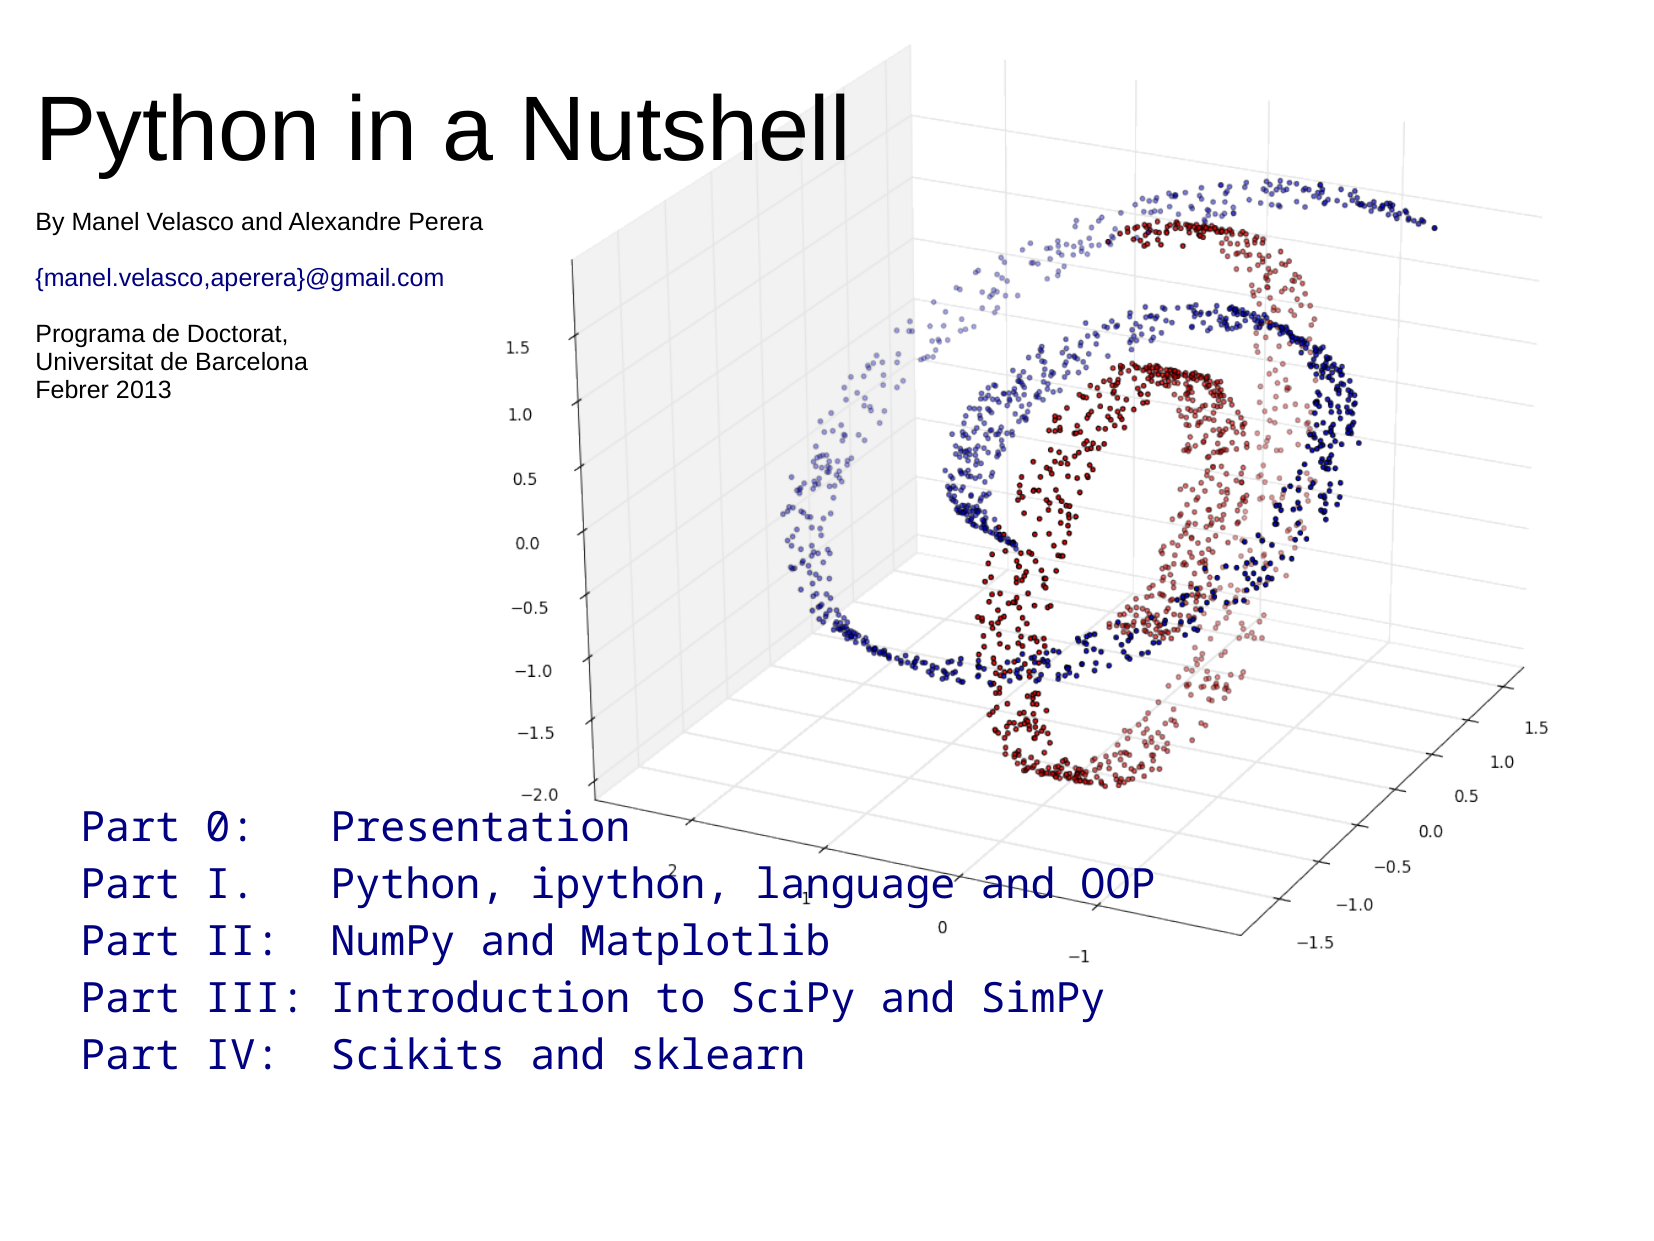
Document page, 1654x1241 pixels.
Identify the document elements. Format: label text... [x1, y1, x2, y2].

picture [460, 0, 1654, 993]
title Python in a Nutshell By Manel Velasco and Alexandre Perera {manel.velasco,aperera}@gmail.com Programa de Doctorat, Universitat de Barcelona Febrer 2013 [35, 77, 1075, 404]
subtitle Part 0: Presentation Part I. Python, ipython, language and OOP Part II: NumPy and MatplotlibPart III: Introduction to SciPy and SimPyPart IV: Scikits and sklearn [80, 720, 1536, 1158]
